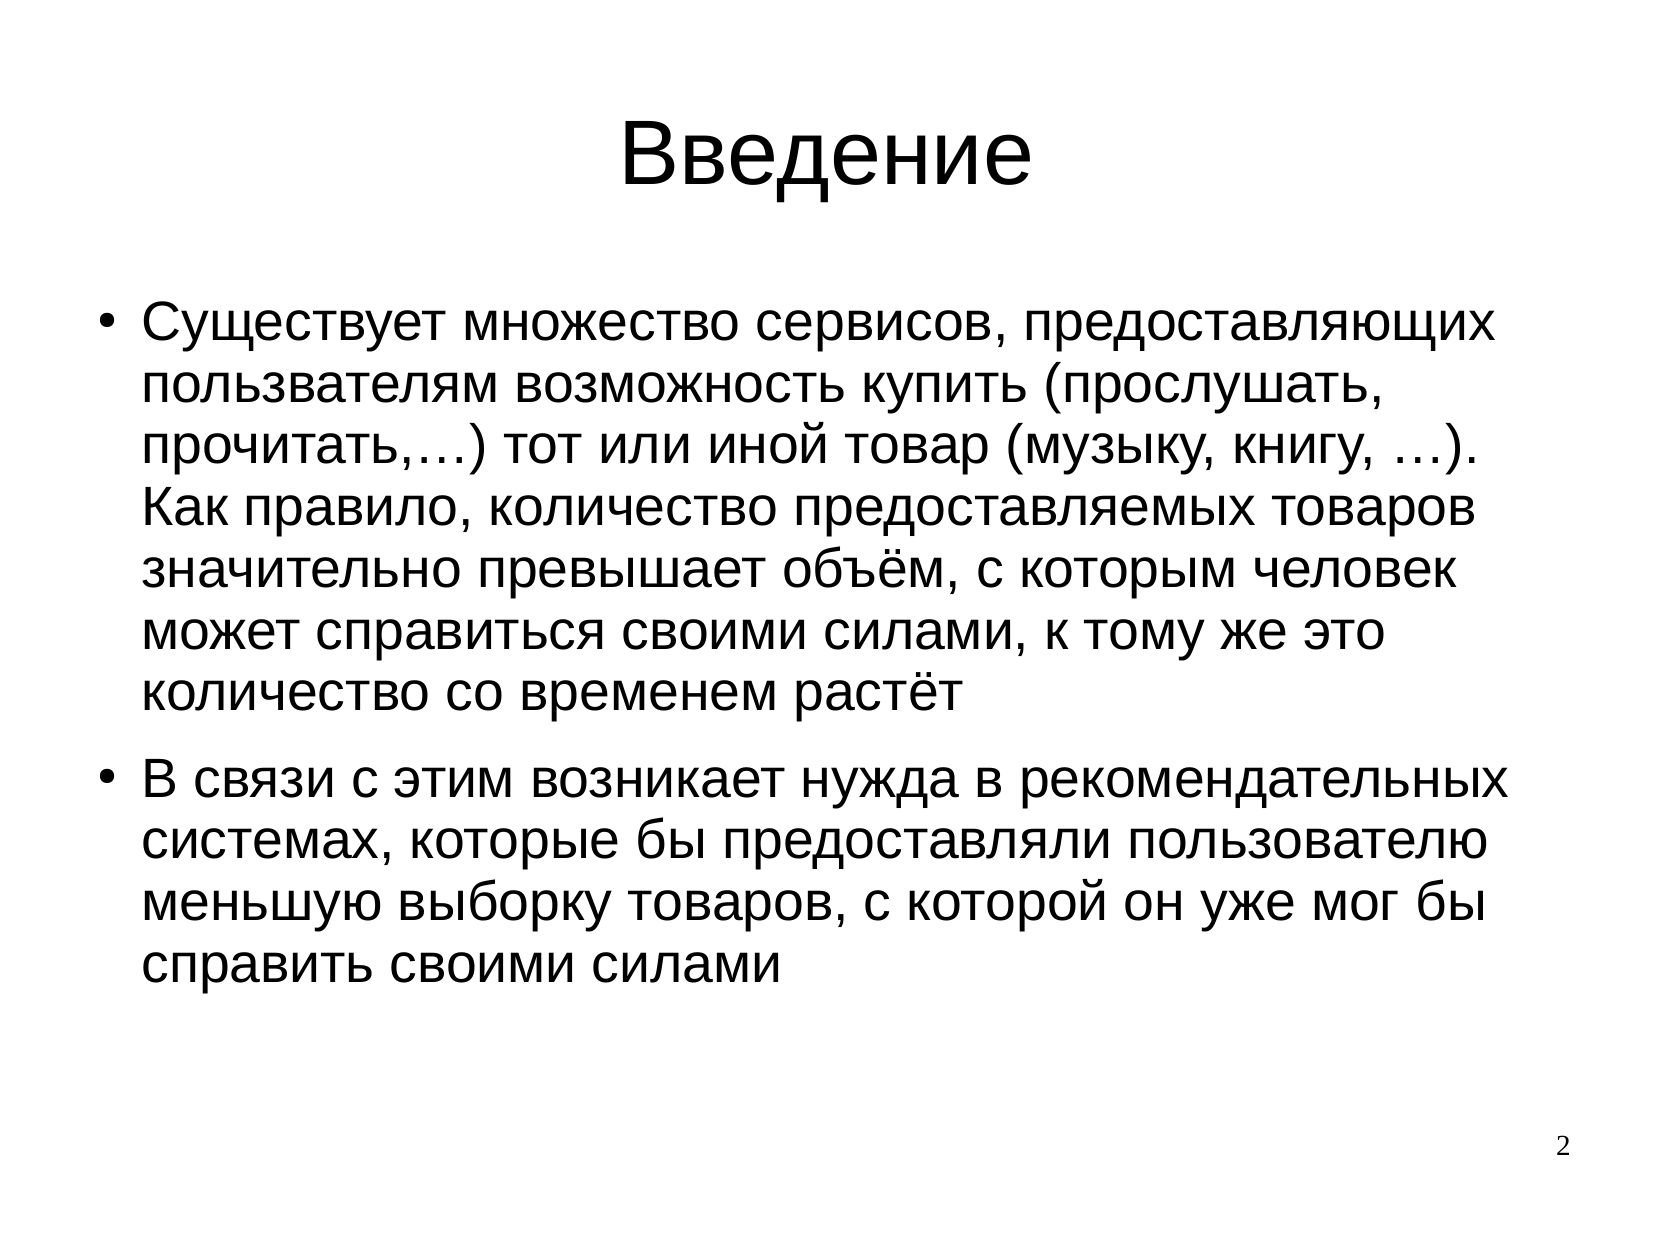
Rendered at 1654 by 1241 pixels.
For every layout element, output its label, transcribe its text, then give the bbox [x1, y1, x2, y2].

title Введение [82, 49, 1571, 257]
list Существует множество сервисов, предоставляющих пользвателям возможность купить (прослушать, прочитать,…) тот или иной товар (музыку, книгу, …). Как правило, количество предоставляемых товаров значительно превышает объём, с которым человек может справиться своими силами, к тому же это количество со временем растёт В связи с этим возникает нужда в рекомендательных системах, которые бы предоставляли пользователю меньшую выборку товаров, с которой он уже мог бы справить своими силами [82, 290, 1571, 1010]
